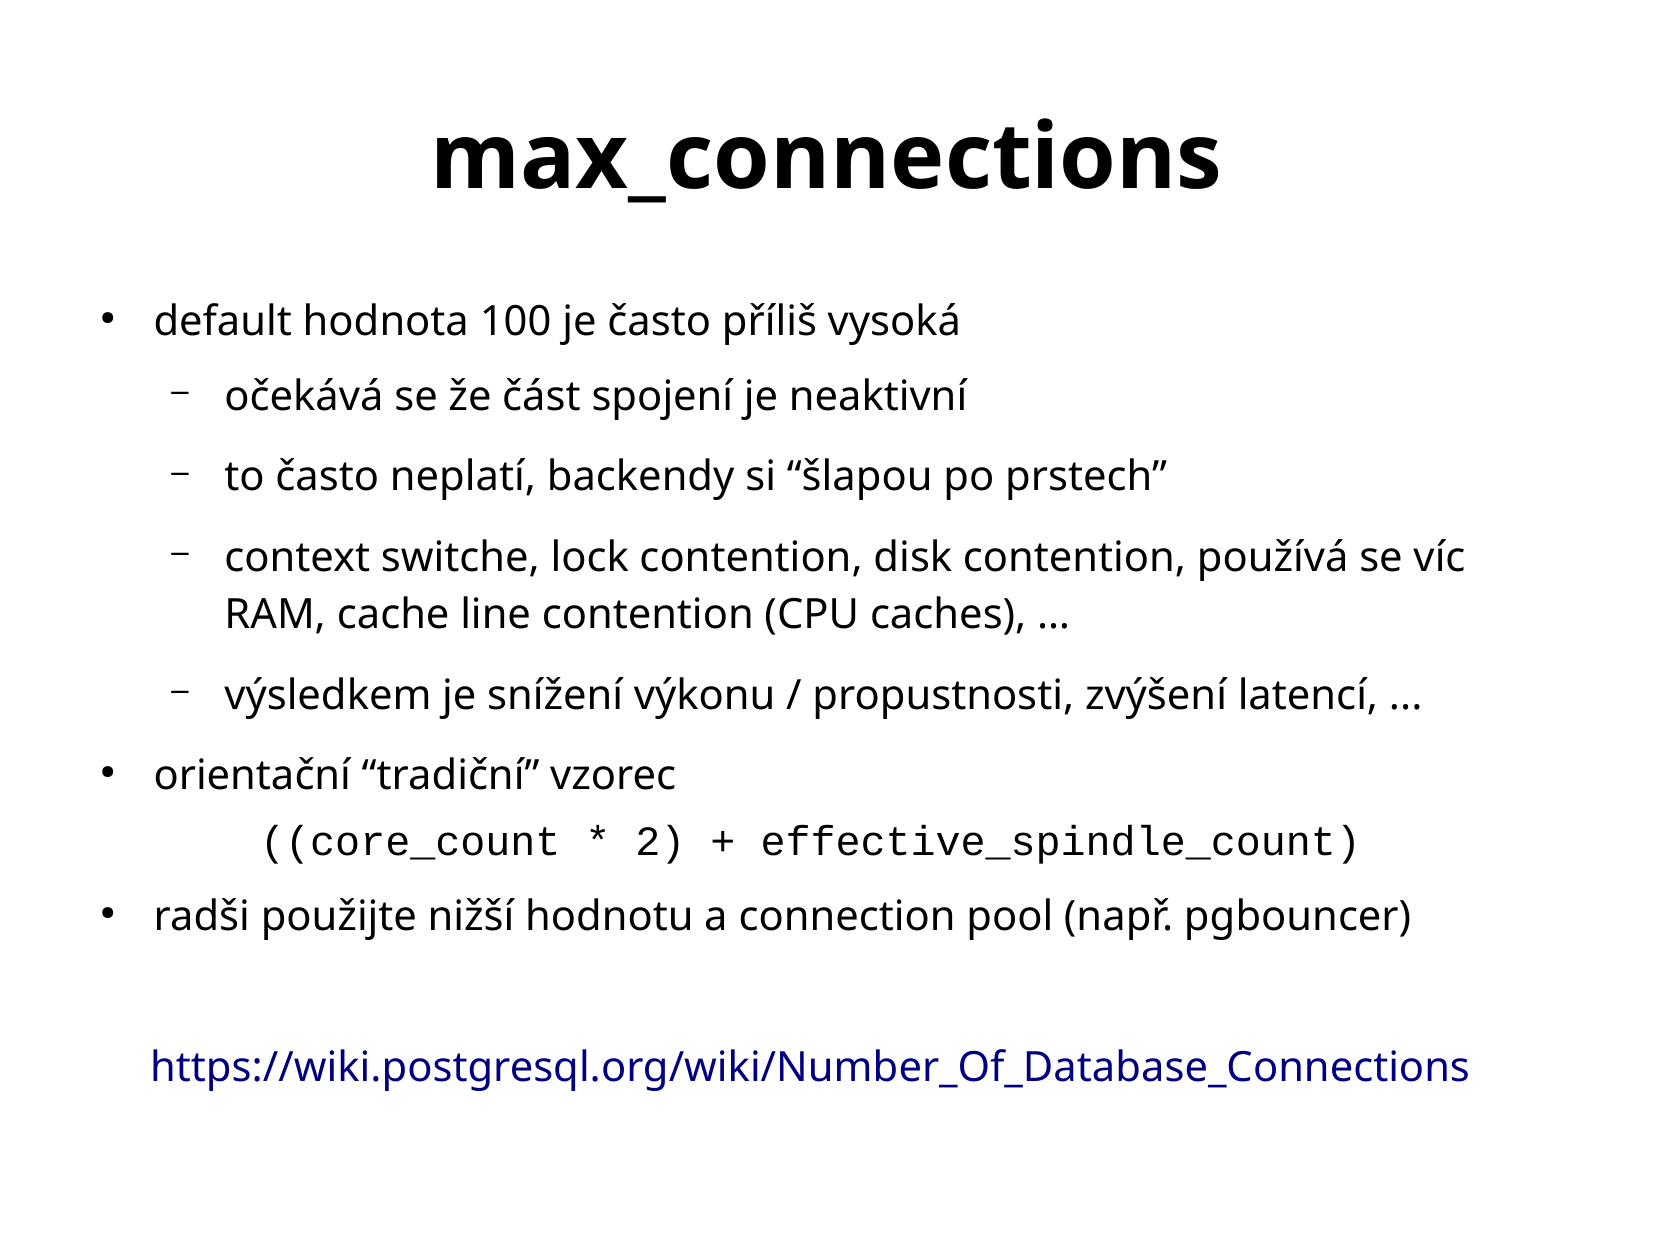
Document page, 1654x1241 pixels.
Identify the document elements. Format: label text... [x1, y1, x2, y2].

title max_connections [82, 49, 1571, 257]
list default hodnota 100 je často příliš vysoká očekává se že část spojení je neaktivní to často neplatí, backendy si “šlapou po prstech” context switche, lock contention, disk contention, používá se víc RAM, cache line contention (CPU caches), … výsledkem je snížení výkonu / propustnosti, zvýšení latencí, ... orientační “tradiční” vzorec ((core_count * 2) + effective_spindle_count) radši použijte nižší hodnotu a connection pool (např. pgbouncer) https://wiki.postgresql.org/wiki/Number_Of_Database_Connections [82, 290, 1538, 1111]
